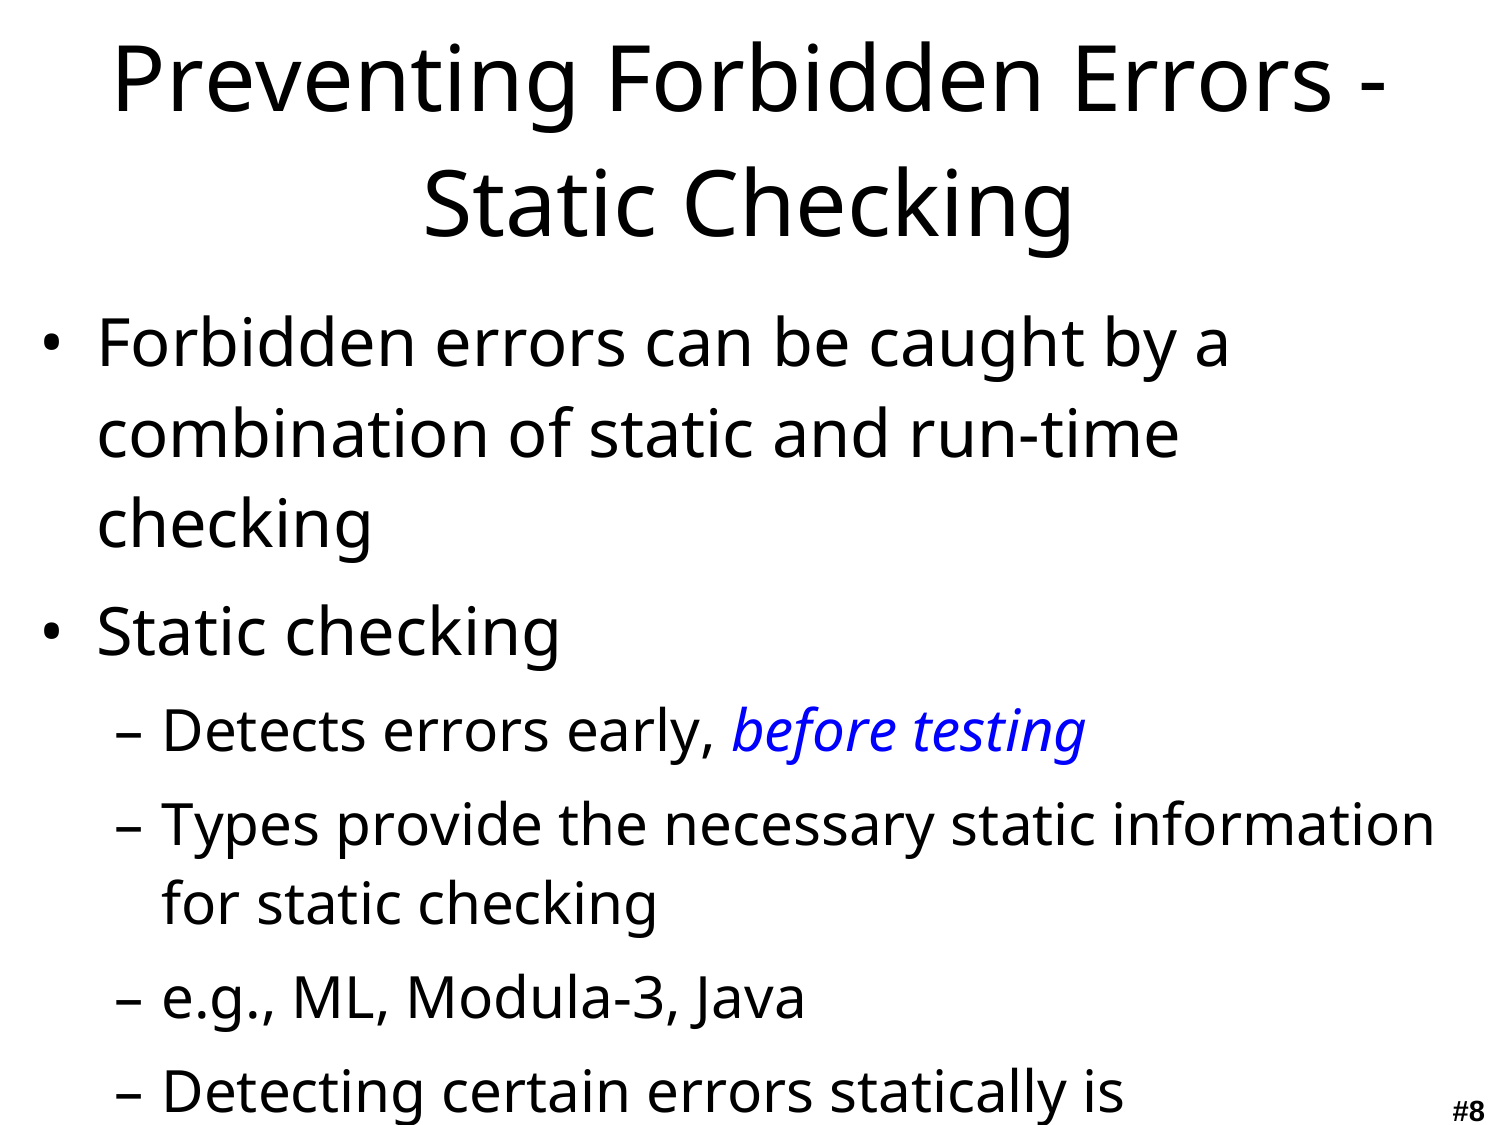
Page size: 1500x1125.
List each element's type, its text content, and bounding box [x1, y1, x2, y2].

title Preventing Forbidden Errors - Static Checking [24, 24, 1476, 254]
list Forbidden errors can be caught by a combination of static and run-time checking Static checking Detects errors early, before testing Types provide the necessary static information for static checking e.g., ML, Modula-3, Java Detecting certain errors statically is undecidable in most languages [24, 287, 1476, 1125]
